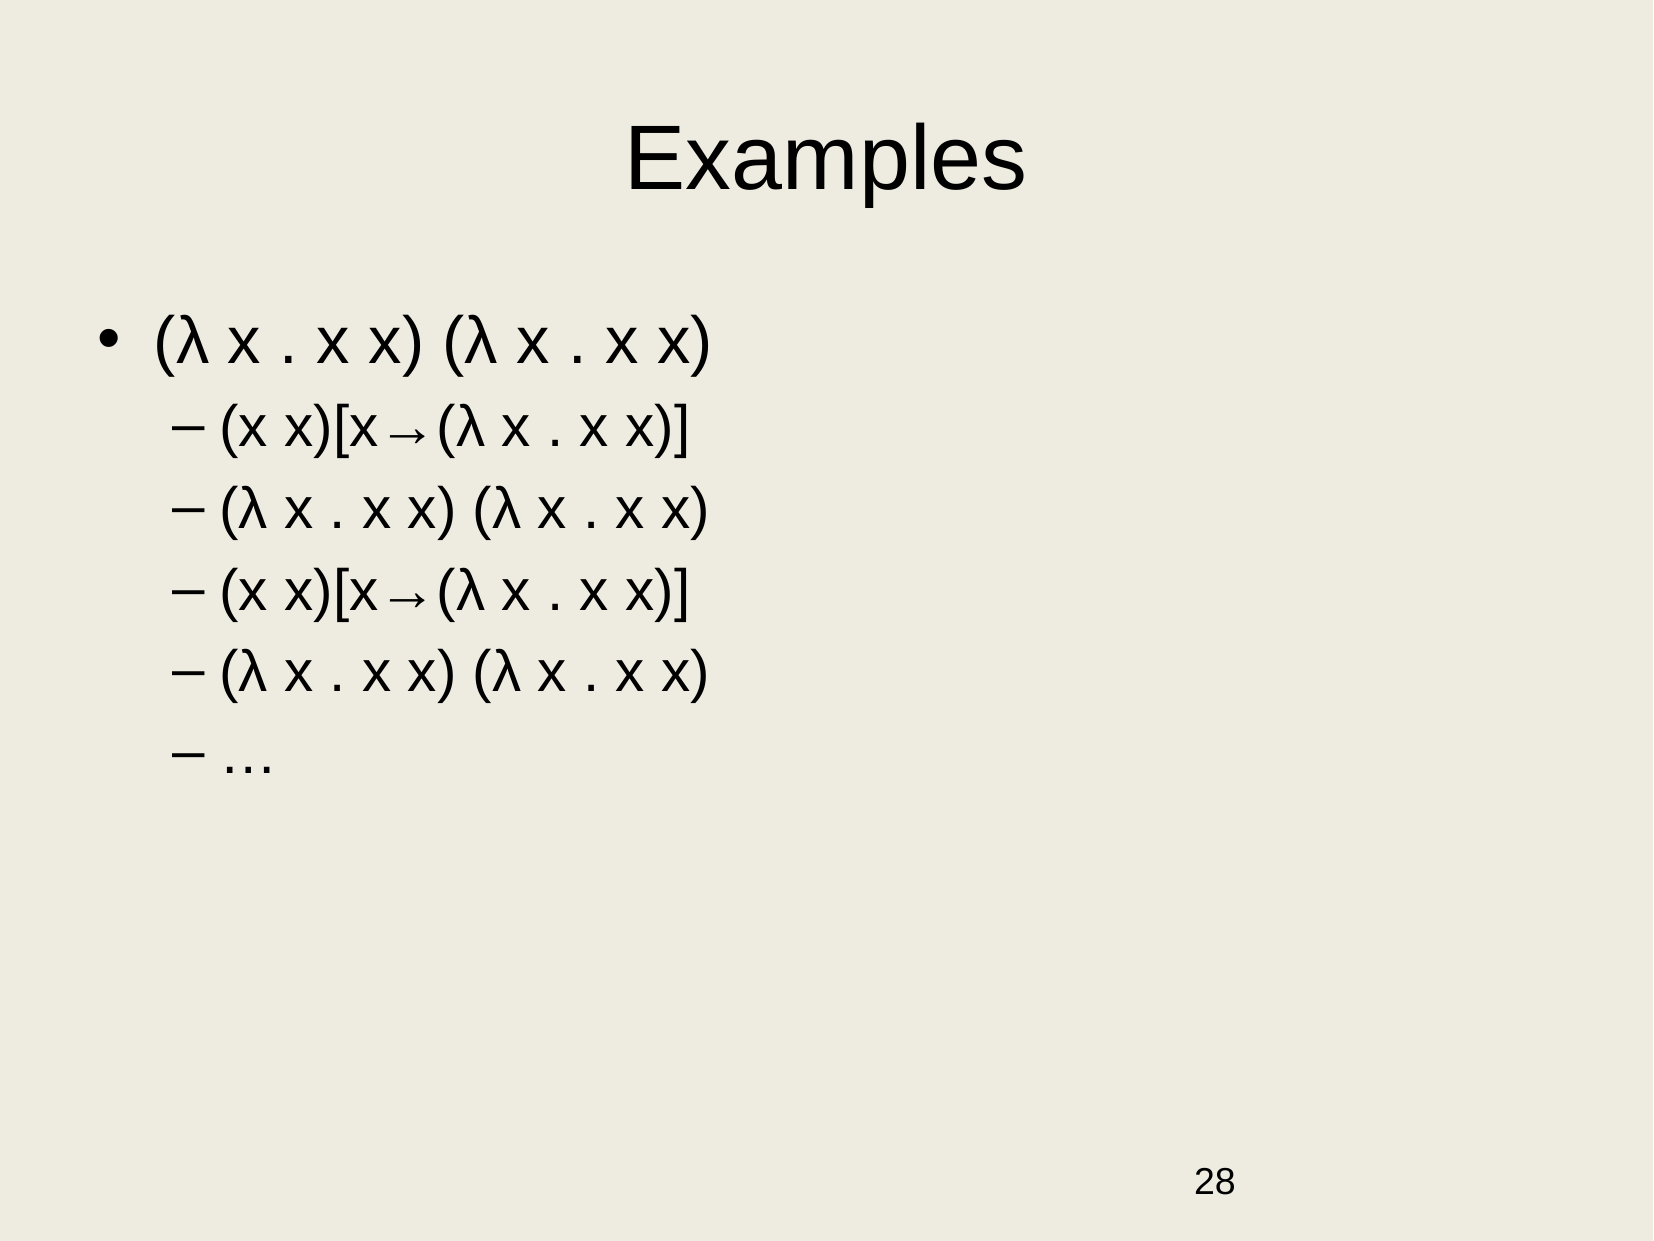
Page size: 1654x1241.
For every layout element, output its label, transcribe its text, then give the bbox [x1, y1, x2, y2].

title Examples [82, 49, 1571, 257]
slide_number <number> [1179, 1149, 1565, 1216]
list (λ x . x x) (λ x . x x) (x x)[x→(λ x . x x)] (λ x . x x) (λ x . x x) (x x)[x→(λ x . x x)] (λ x . x x) (λ x . x x) … [82, 289, 1571, 1109]
